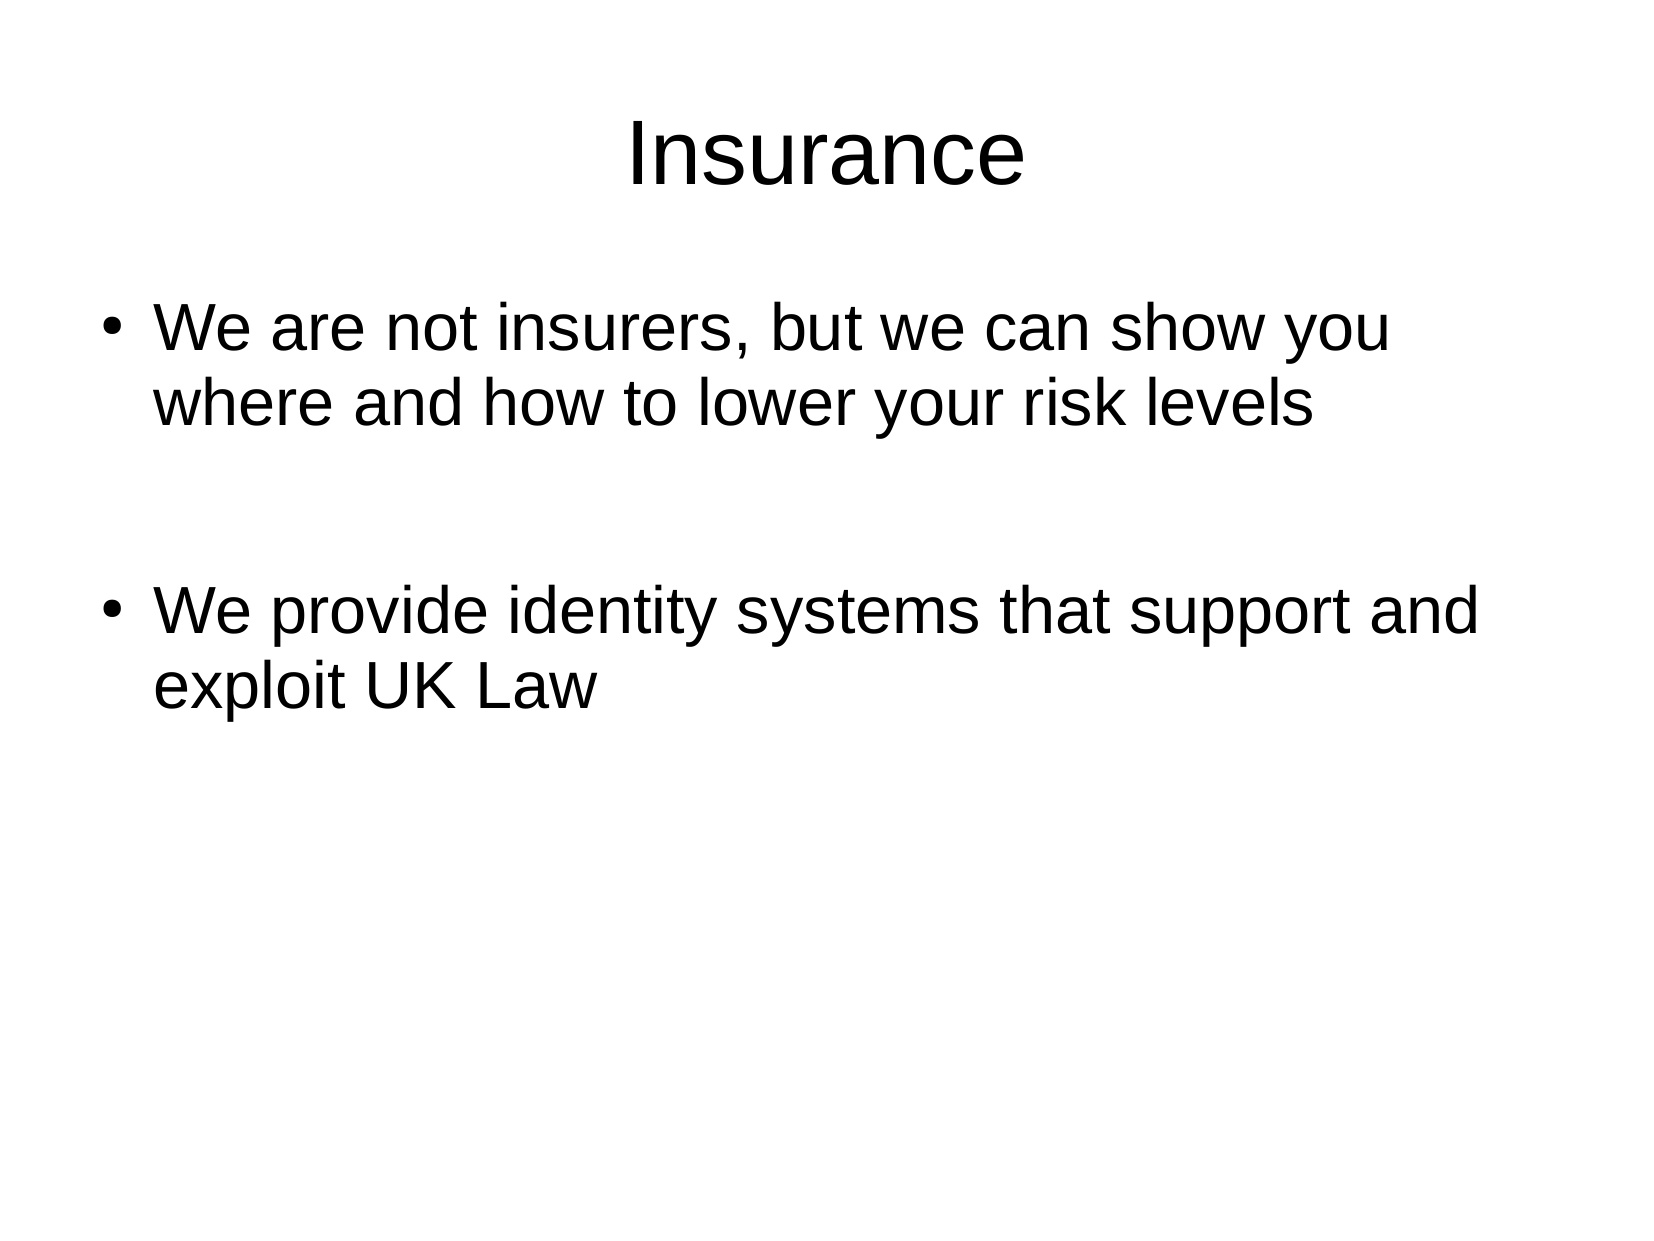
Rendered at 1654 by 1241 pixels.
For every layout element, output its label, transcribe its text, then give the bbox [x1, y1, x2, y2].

title Insurance [82, 49, 1571, 257]
list We are not insurers, but we can show you where and how to lower your risk levels We provide identity systems that support and exploit UK Law [82, 290, 1571, 1010]
